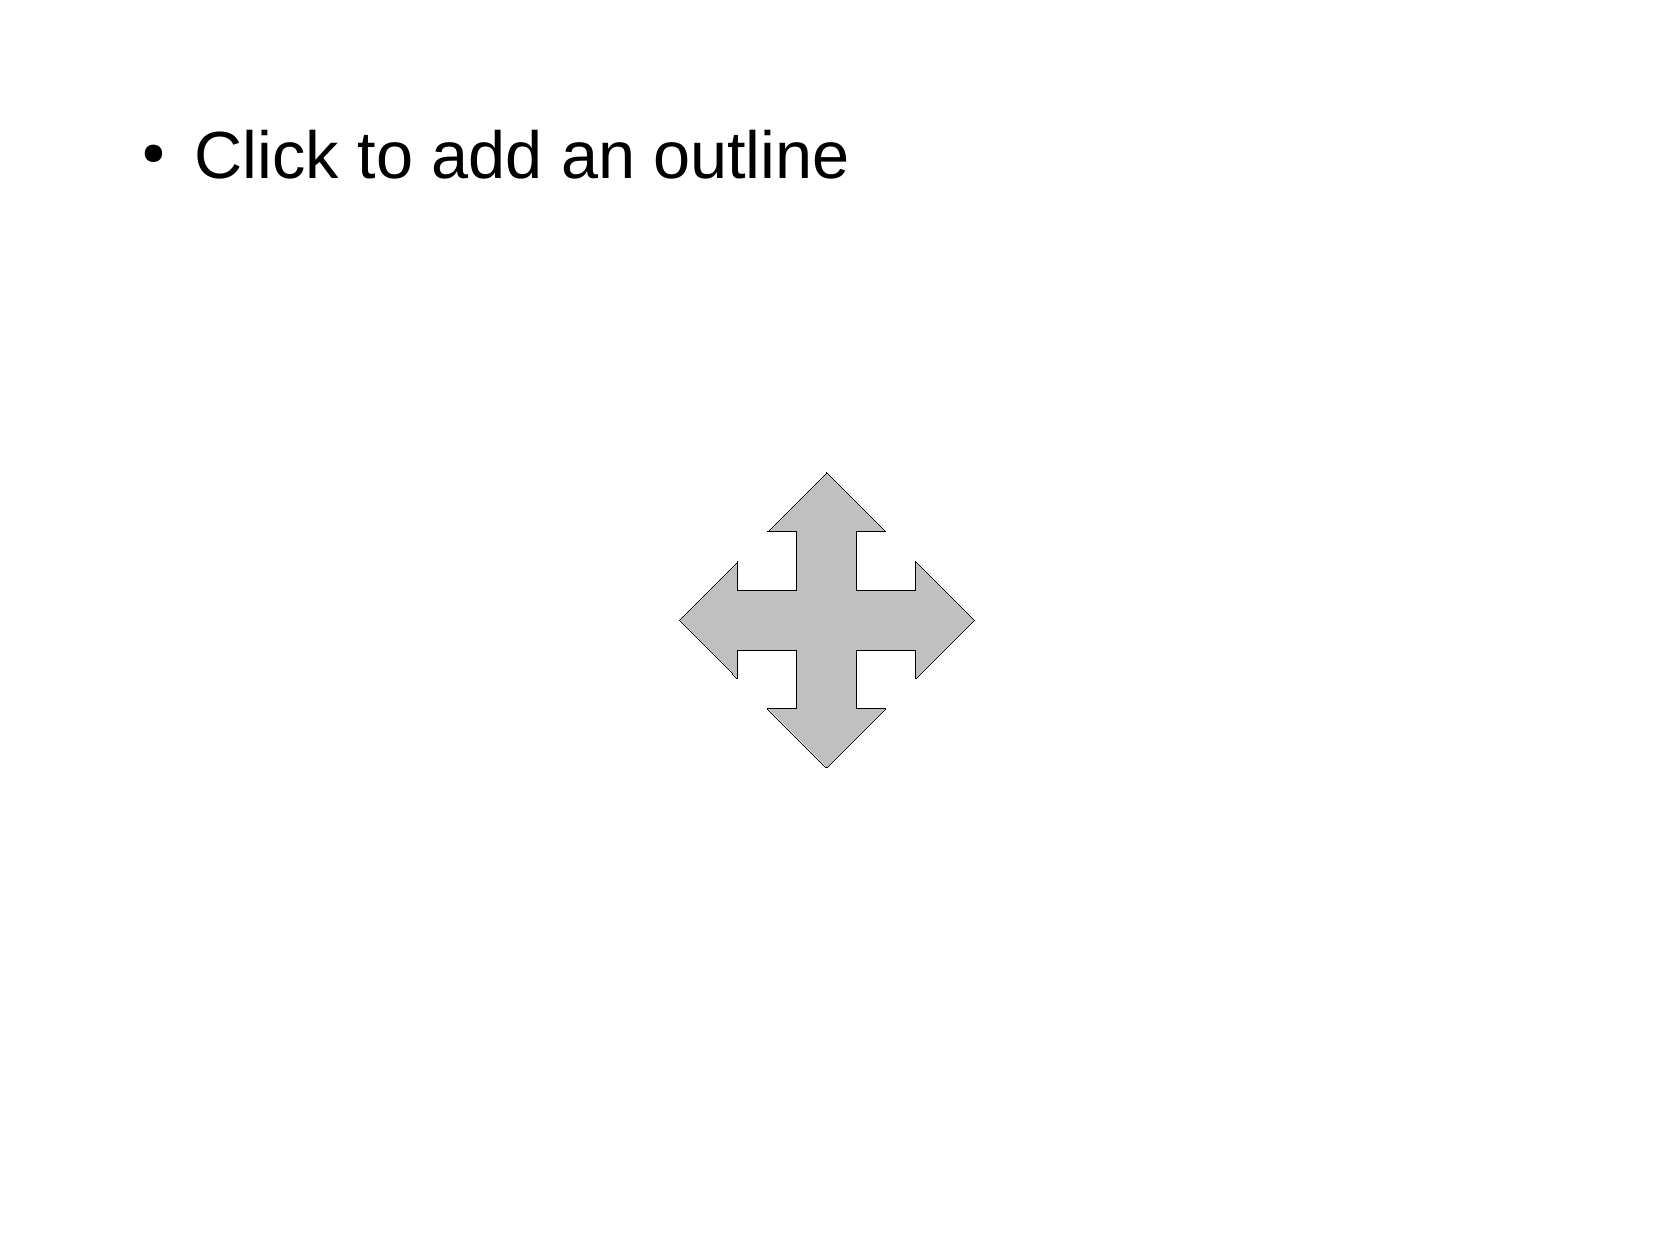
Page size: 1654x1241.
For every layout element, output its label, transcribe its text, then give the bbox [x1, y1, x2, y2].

list Click to add an outline [124, 118, 1548, 922]
text_box [679, 472, 975, 768]
